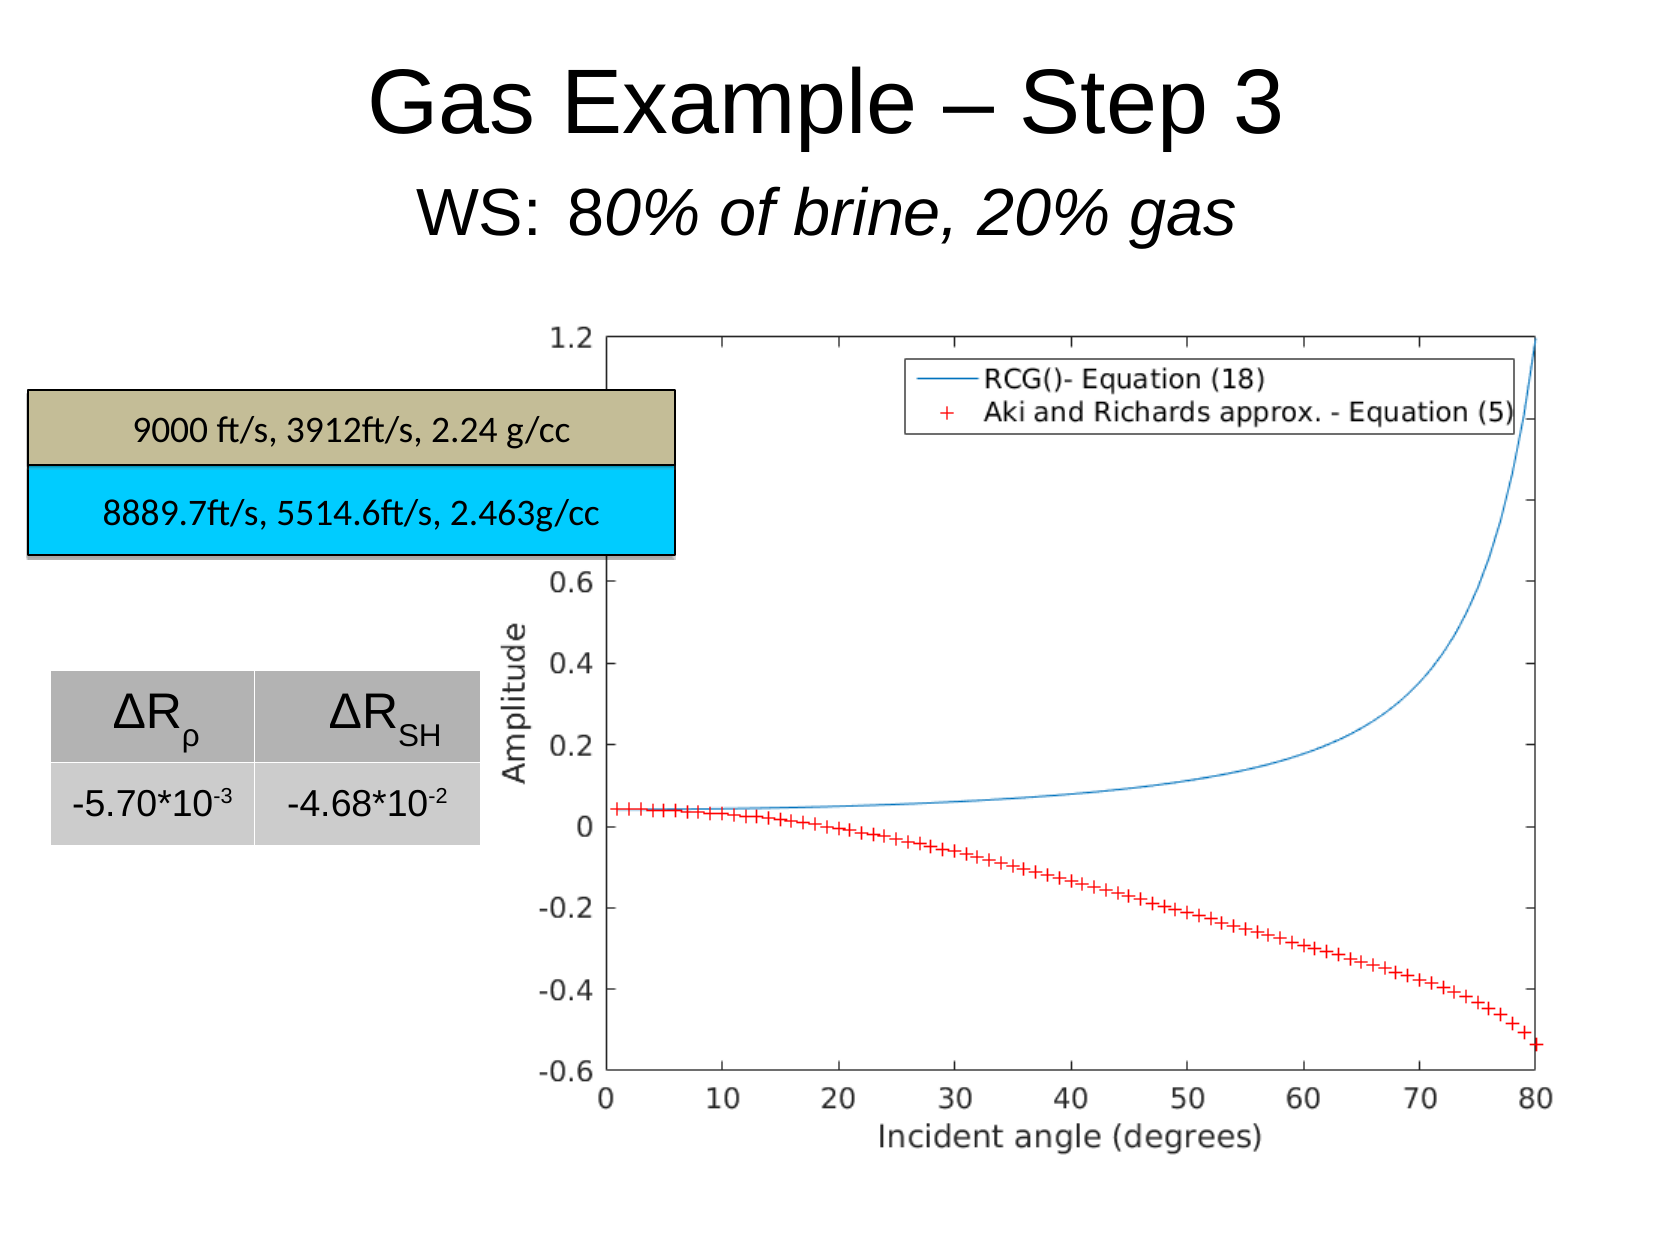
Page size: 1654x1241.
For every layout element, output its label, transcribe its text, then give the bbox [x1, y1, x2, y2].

table_cell -5.70*10-3 [51, 763, 254, 845]
text_box 8889.7ft/s, 5514.6ft/s, 2.463g/cc [27, 466, 675, 556]
text_box 9000 ft/s, 3912ft/s, 2.24 g/cc [27, 390, 675, 466]
table_header ΔRSH [255, 671, 480, 762]
table_cell -4.68*10-2 [255, 763, 480, 845]
table_header ΔRρ [51, 671, 254, 762]
picture [450, 270, 1650, 1171]
title Gas Example – Step 3 WS: 80% of brine, 20% gas [82, 49, 1571, 257]
